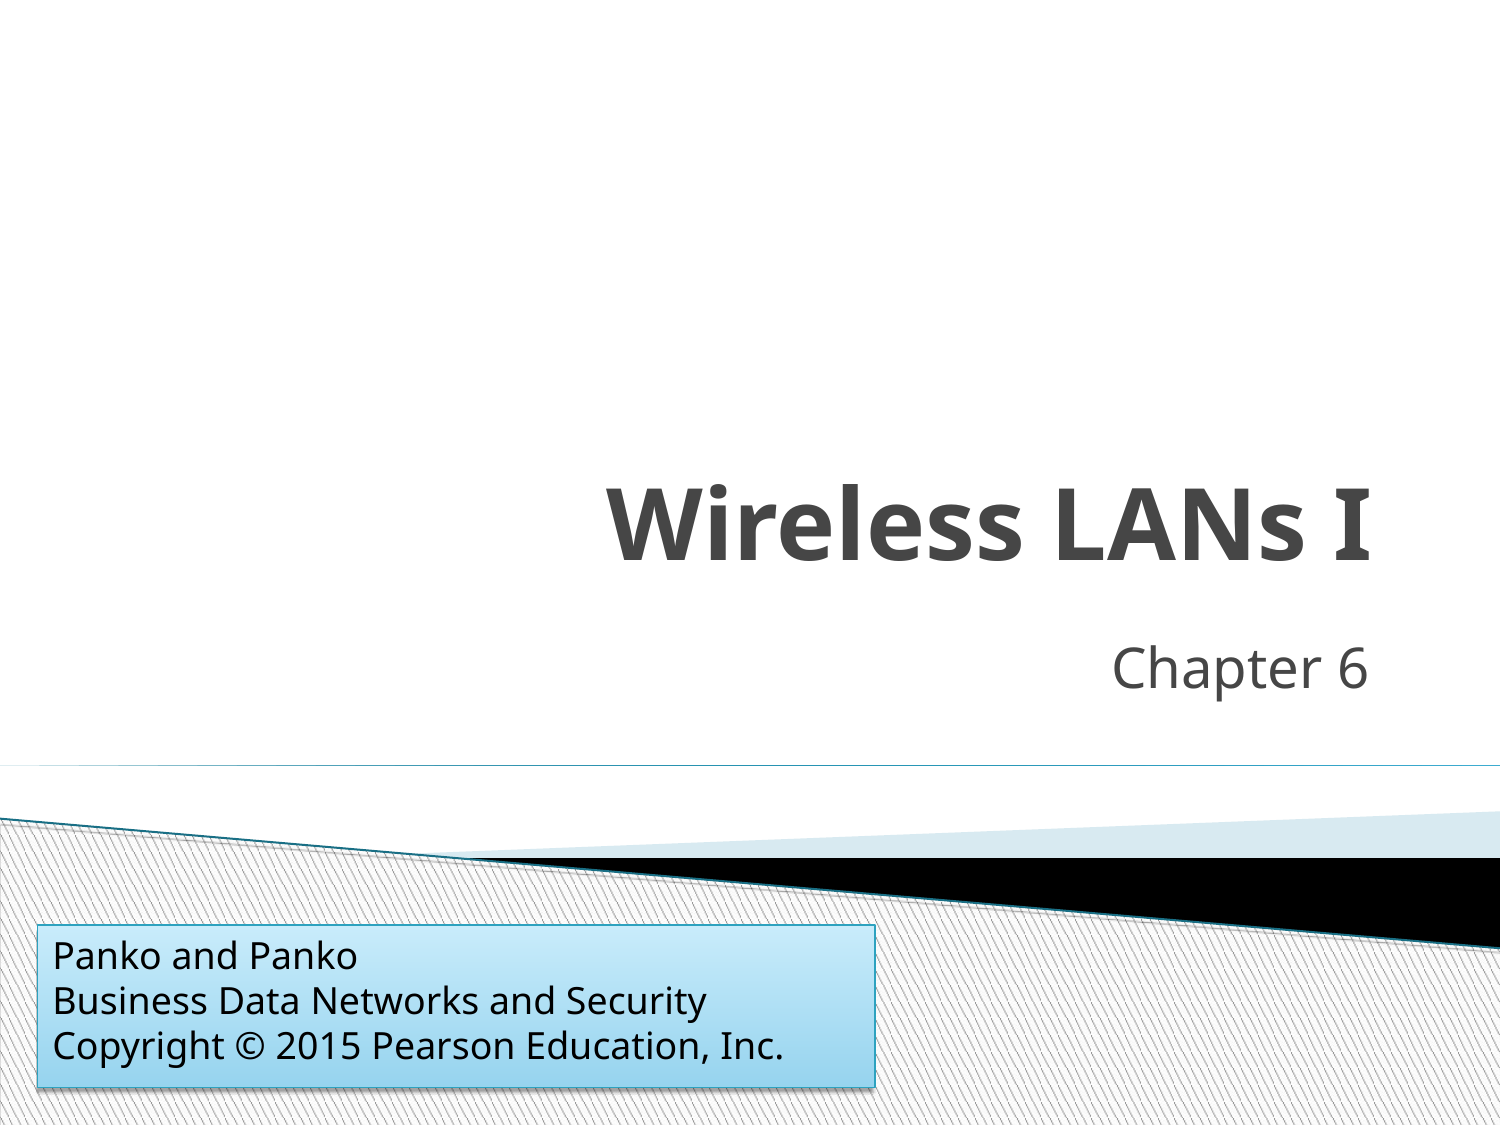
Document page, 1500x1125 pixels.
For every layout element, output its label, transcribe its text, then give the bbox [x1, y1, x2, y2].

picture [0, 820, 1500, 1125]
text_box Panko and Panko Business Data Networks and Security Copyright © 2015 Pearson Education, Inc. [37, 924, 875, 1088]
title Wireless LANs I [112, 287, 1388, 588]
subtitle Chapter 6 [112, 624, 1388, 790]
